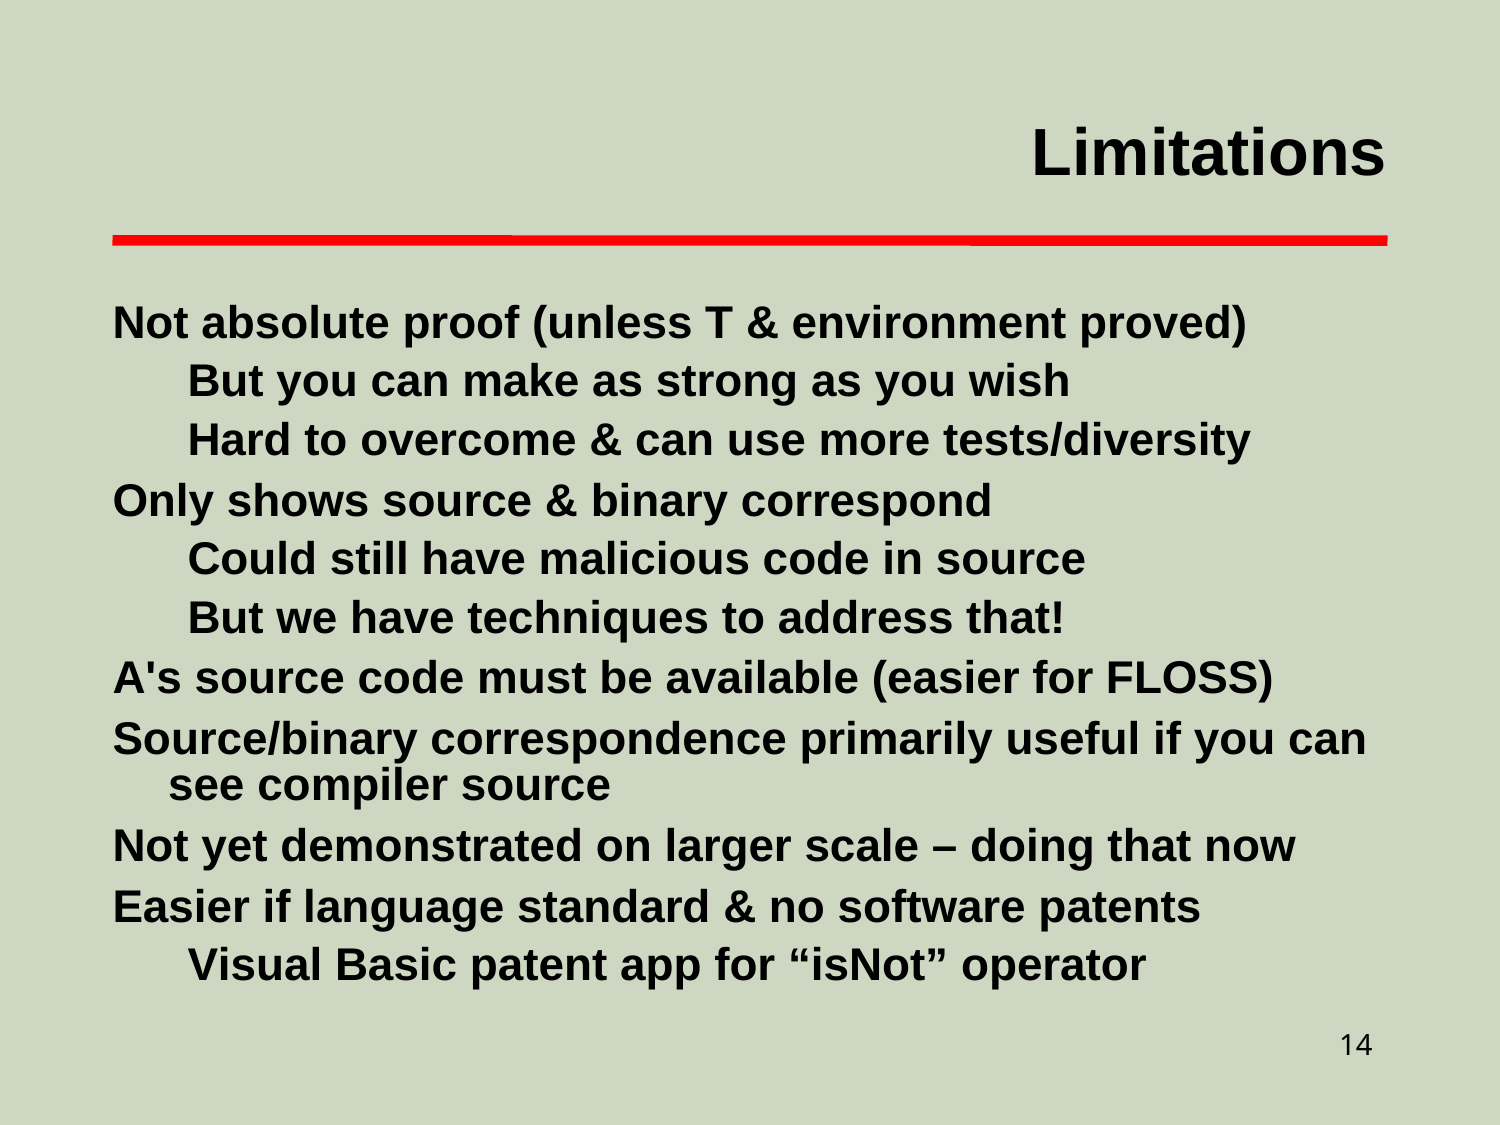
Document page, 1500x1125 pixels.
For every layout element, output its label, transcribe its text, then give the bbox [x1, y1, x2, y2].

list Not absolute proof (unless T & environment proved) But you can make as strong as you wish Hard to overcome & can use more tests/diversity Only shows source & binary correspond Could still have malicious code in source But we have techniques to address that! A's source code must be available (easier for FLOSS) Source/binary correspondence primarily useful if you can see compiler source Not yet demonstrated on larger scale – doing that now Easier if language standard & no software patents Visual Basic patent app for “isNot” operator [112, 299, 1388, 1031]
title Limitations [125, 117, 1388, 192]
